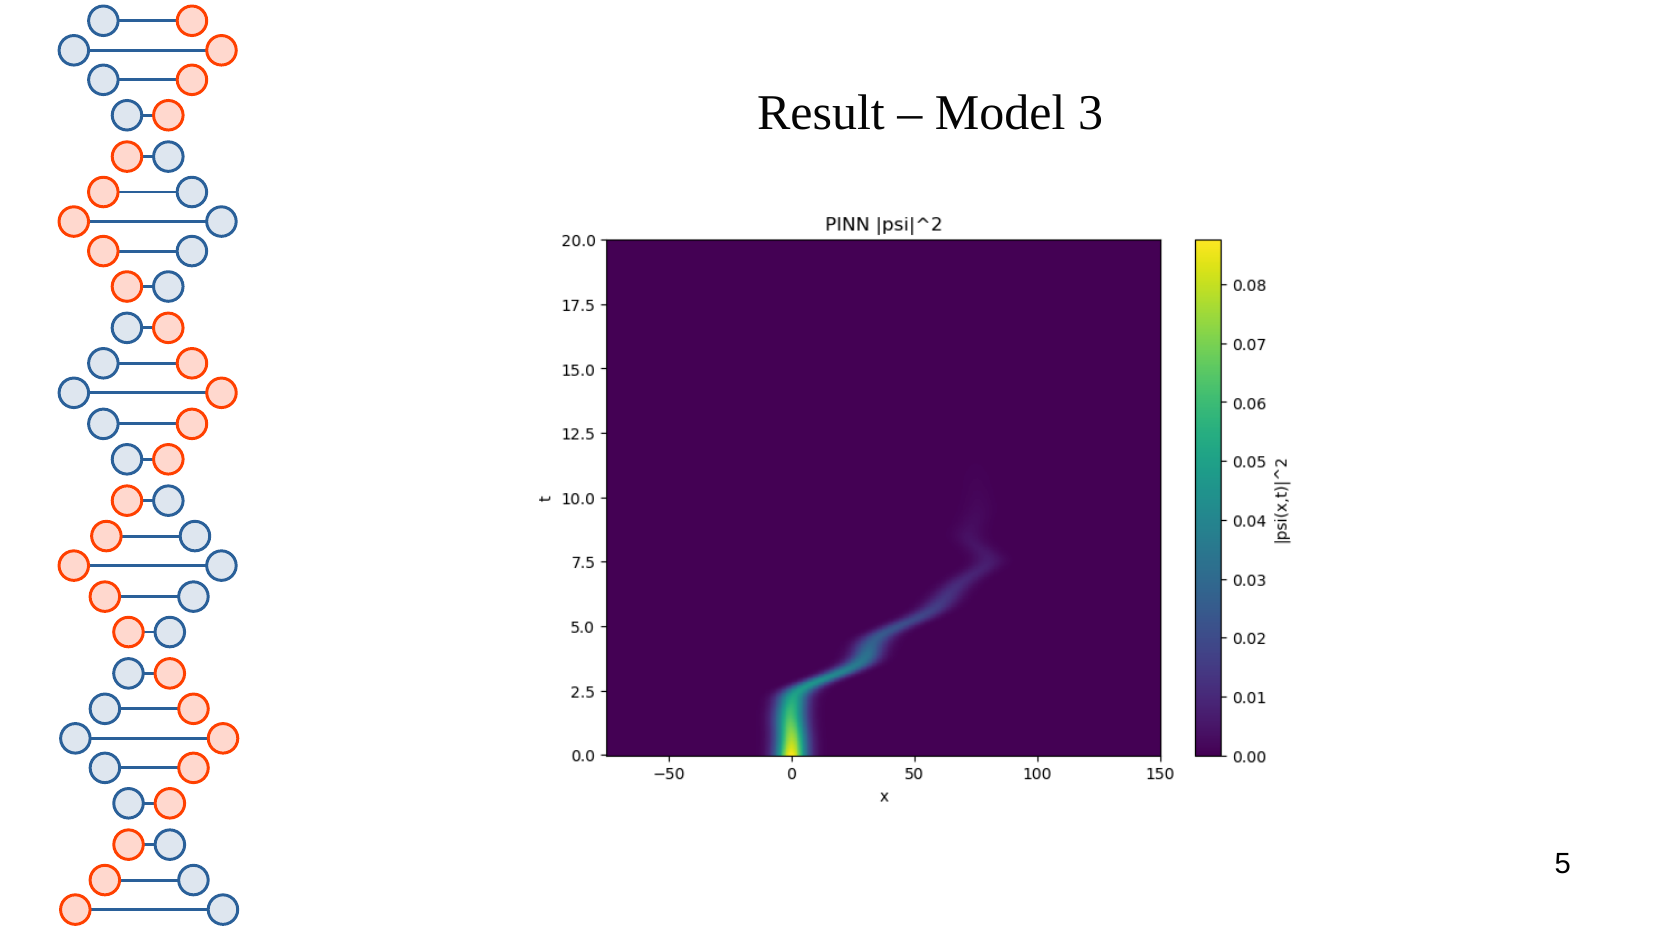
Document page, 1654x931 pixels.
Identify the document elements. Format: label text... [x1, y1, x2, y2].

picture [528, 206, 1300, 815]
title Result – Model 3 [265, 35, 1595, 189]
